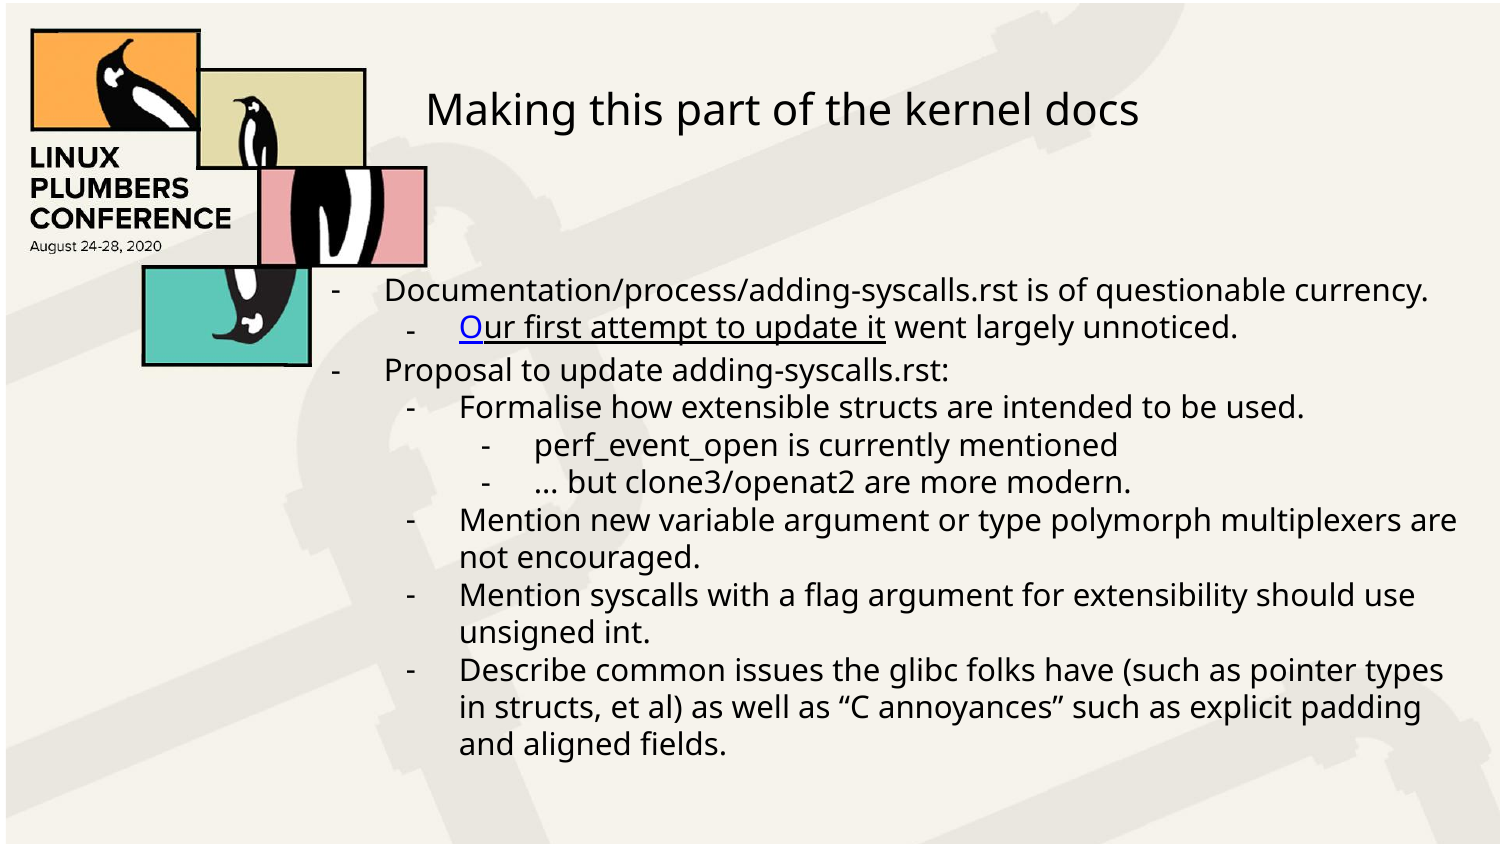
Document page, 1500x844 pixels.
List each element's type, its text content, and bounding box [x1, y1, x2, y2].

list Documentation/process/adding-syscalls.rst is of questionable currency. Our first attempt to update it went largely unnoticed. Proposal to update adding-syscalls.rst: Formalise how extensible structs are intended to be used. perf_event_open is currently mentioned … but clone3/openat2 are more modern. Mention new variable argument or type polymorph multiplexers are not encouraged. Mention syscalls with a flag argument for extensibility should use unsigned int. Describe common issues the glibc folks have (such as pointer types in structs, et al) as well as “C annoyances” such as explicit padding and aligned fields. [308, 270, 1467, 722]
title Making this part of the kernel docs [424, 29, 1415, 187]
picture [5, 3, 1500, 844]
